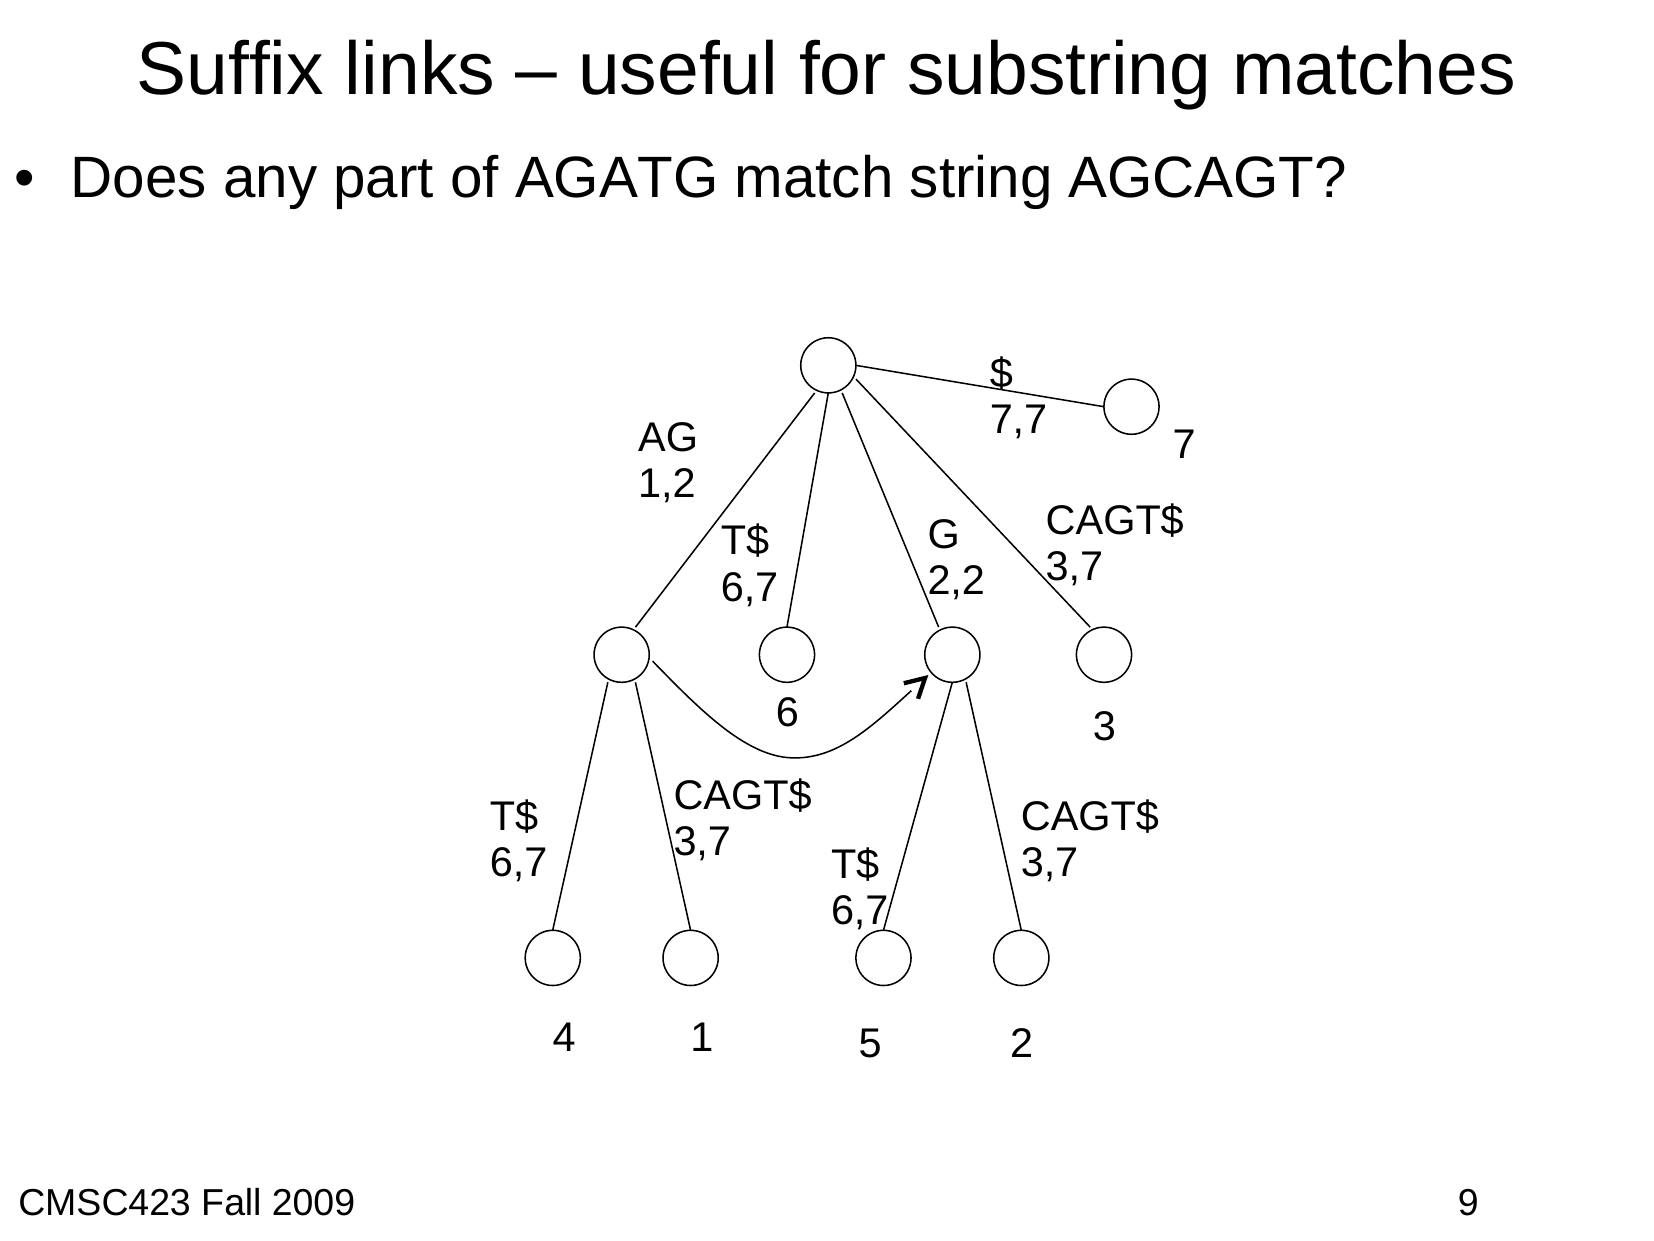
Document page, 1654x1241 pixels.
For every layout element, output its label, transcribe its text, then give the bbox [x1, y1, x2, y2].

text_box AG 1,2 [623, 406, 714, 514]
text_box 6 [761, 681, 814, 744]
text_box 7 [1157, 413, 1211, 476]
text_box CAGT$ 3,7 [658, 764, 827, 873]
title Suffix links – useful for substring matches [0, 10, 1654, 127]
text_box T$ 6,7 [706, 509, 794, 618]
text_box 5 [843, 1012, 897, 1075]
text_box T$ 6,7 [816, 833, 904, 942]
text_box $ 7,7 [974, 342, 1063, 451]
text_box 4 [537, 1005, 591, 1068]
list Does any part of AGATG match string AGCAGT? [0, 137, 1654, 1240]
text_box 3 [1078, 695, 1131, 758]
text_box G 2,2 [912, 503, 1000, 611]
text_box T$ 6,7 [475, 785, 563, 894]
text_box 1 [675, 1005, 729, 1068]
text_box CAGT$ 3,7 [1030, 489, 1199, 598]
text_box 2 [995, 1012, 1049, 1075]
text_box CAGT$ 3,7 [1006, 785, 1175, 894]
